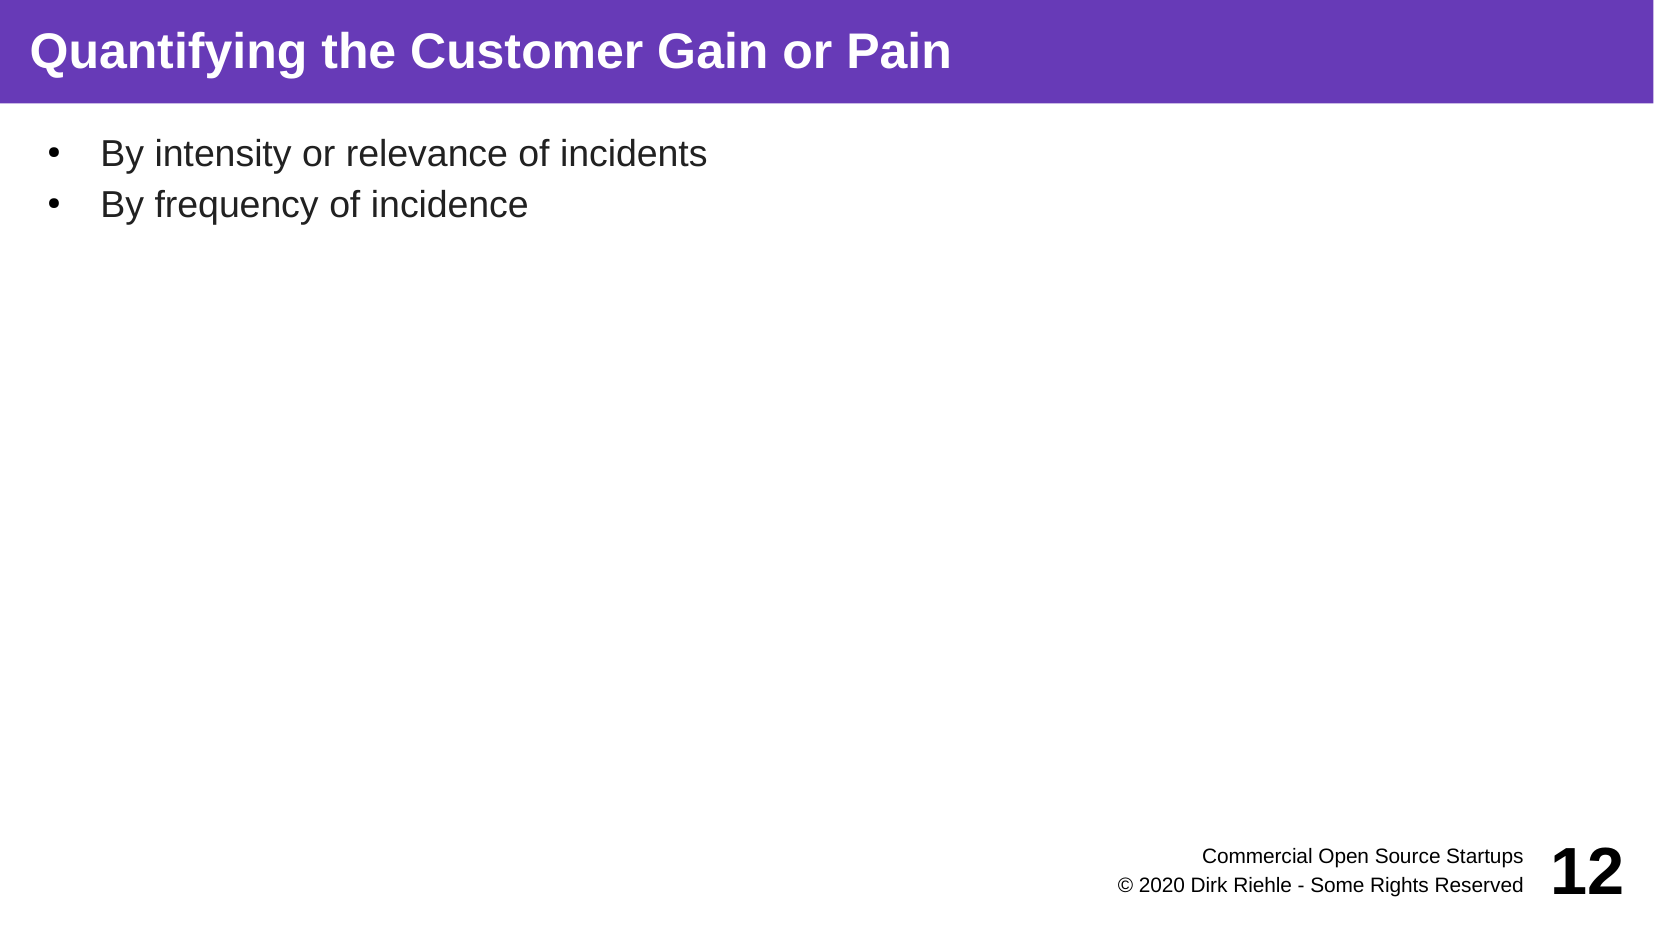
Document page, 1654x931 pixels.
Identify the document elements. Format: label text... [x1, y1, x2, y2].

title Quantifying the Customer Gain or Pain [0, 0, 1654, 104]
list By intensity or relevance of incidents By frequency of incidence [29, 132, 1625, 813]
